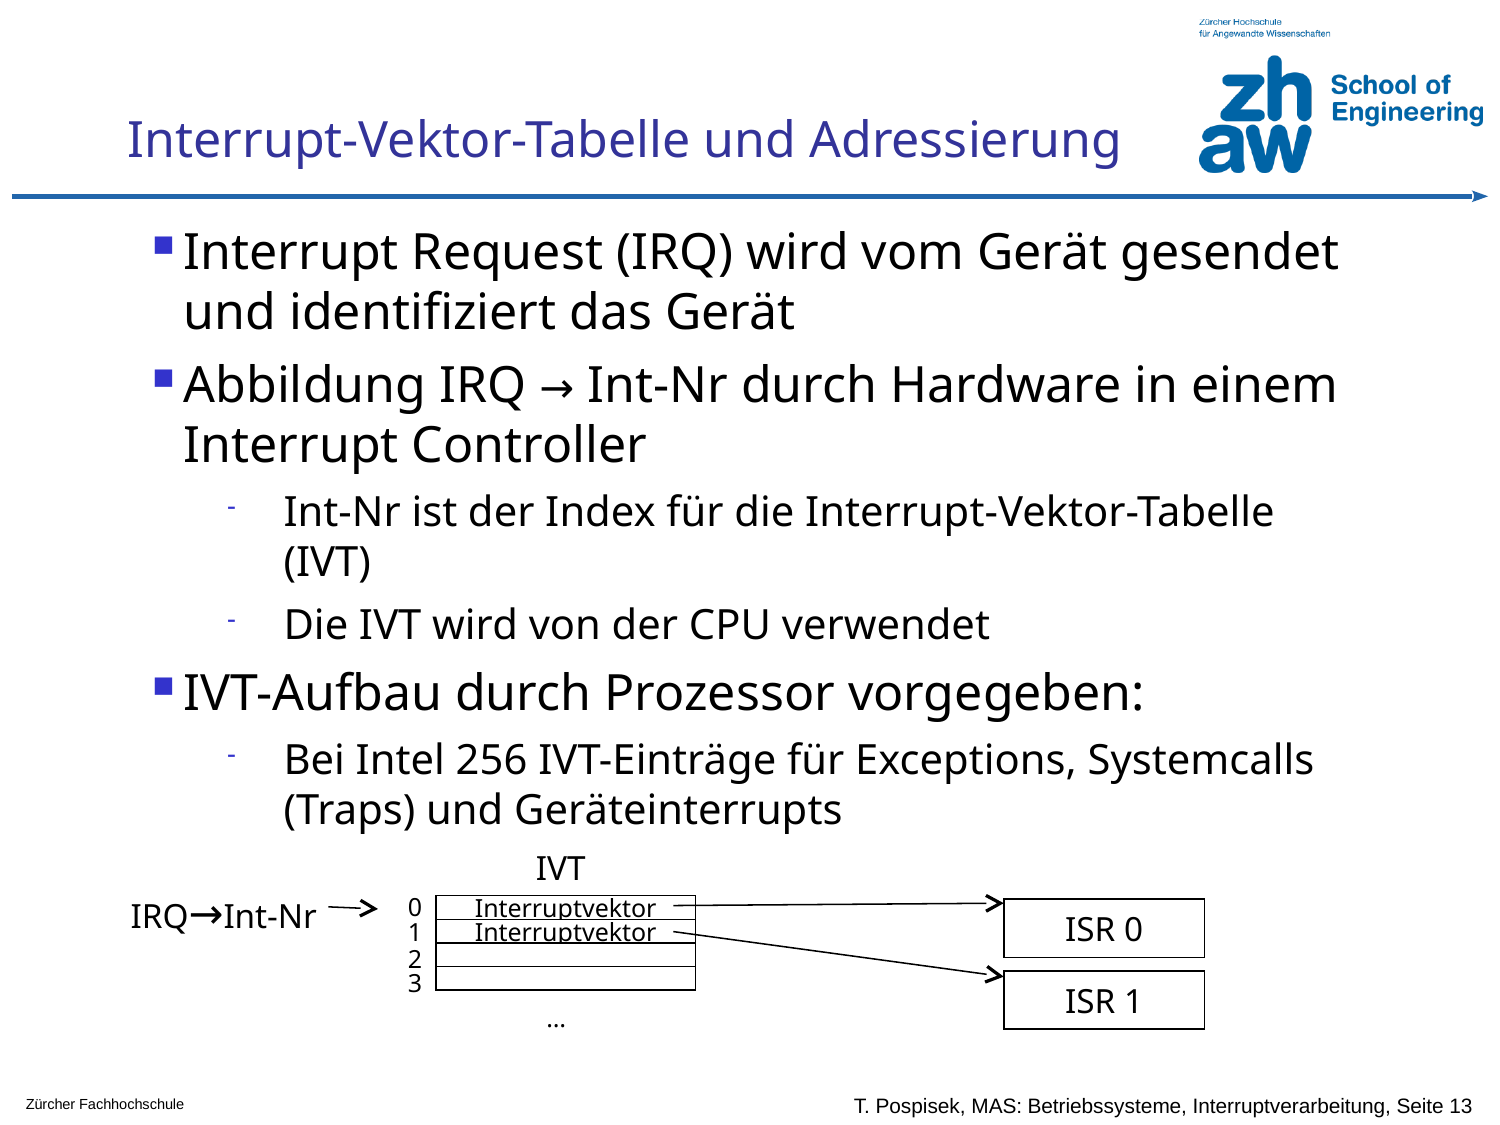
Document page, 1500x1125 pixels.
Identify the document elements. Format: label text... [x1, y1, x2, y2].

picture [1199, 19, 1483, 173]
text_box ISR 1 [1003, 970, 1205, 1029]
text_box IRQ→Int-Nr [115, 879, 332, 944]
text_box IVT [521, 840, 601, 895]
text_box … [531, 995, 578, 1041]
text_box [437, 942, 696, 991]
title Interrupt-Vektor-Tabelle und Adressierung [112, 50, 1391, 175]
text_box 1 [393, 908, 437, 936]
text_box Interruptvektor [437, 919, 696, 942]
text_box 3 [393, 982, 437, 1005]
text_box Interruptvektor [437, 895, 696, 919]
text_box 0 [393, 883, 437, 908]
text_box Interrupt Request (IRQ) wird vom Gerät gesendet und identifiziert das Gerät Abbildung IRQ → Int-Nr durch Hardware in einem Interrupt Controller Int-Nr ist der Index für die Interrupt-Vektor-Tabelle (IVT) Die IVT wird von der CPU verwendet IVT-Aufbau durch Prozessor vorgegeben: Bei Intel 256 IVT-Einträge für Exceptions, Systemcalls (Traps) und Geräteinterrupts [137, 212, 1376, 841]
text_box ISR 0 [1003, 898, 1205, 958]
text_box 2 [393, 936, 437, 982]
text_box 0 [410, 900, 418, 908]
